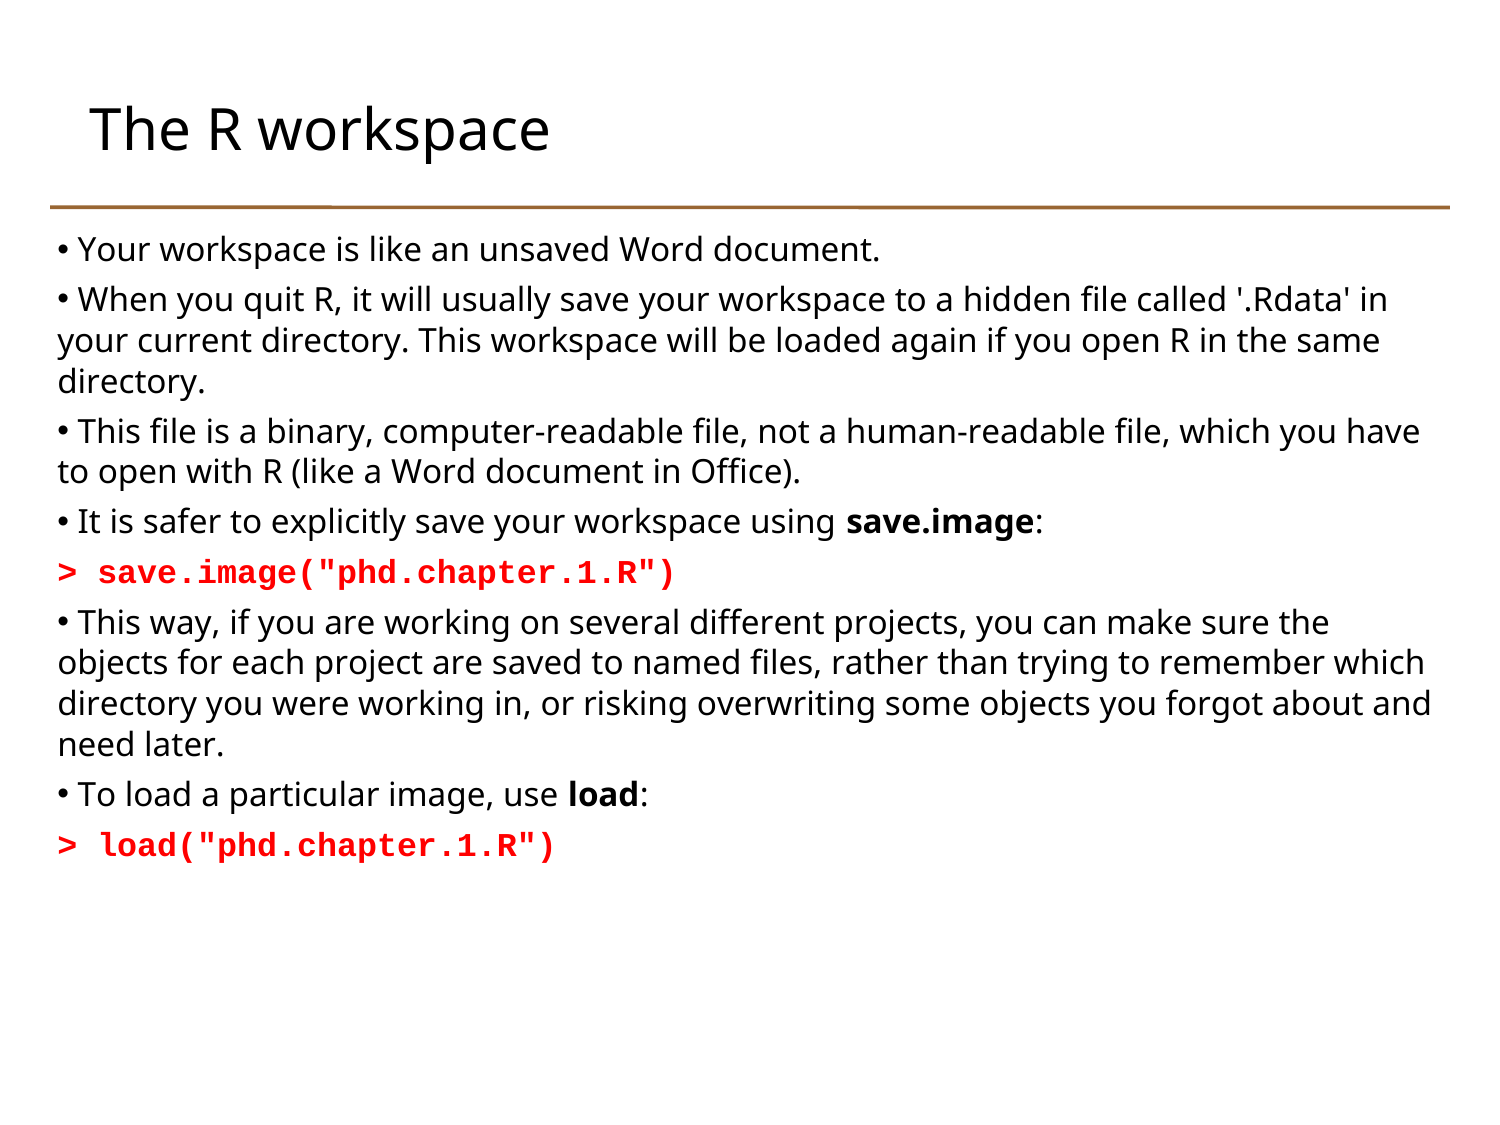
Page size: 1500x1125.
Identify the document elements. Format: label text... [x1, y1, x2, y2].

text_box The R workspace [75, 32, 1425, 221]
text_box Your workspace is like an unsaved Word document. When you quit R, it will usually save your workspace to a hidden file called '.Rdata' in your current directory. This workspace will be loaded again if you open R in the same directory. This file is a binary, computer-readable file, not a human-readable file, which you have to open with R (like a Word document in Office). It is safer to explicitly save your workspace using save.image: > save.image("phd.chapter.1.R") This way, if you are working on several different projects, you can make sure the objects for each project are saved to named files, rather than trying to remember which directory you were working in, or risking overwriting some objects you forgot about and need later. To load a particular image, use load: > load("phd.chapter.1.R") [57, 227, 1438, 946]
